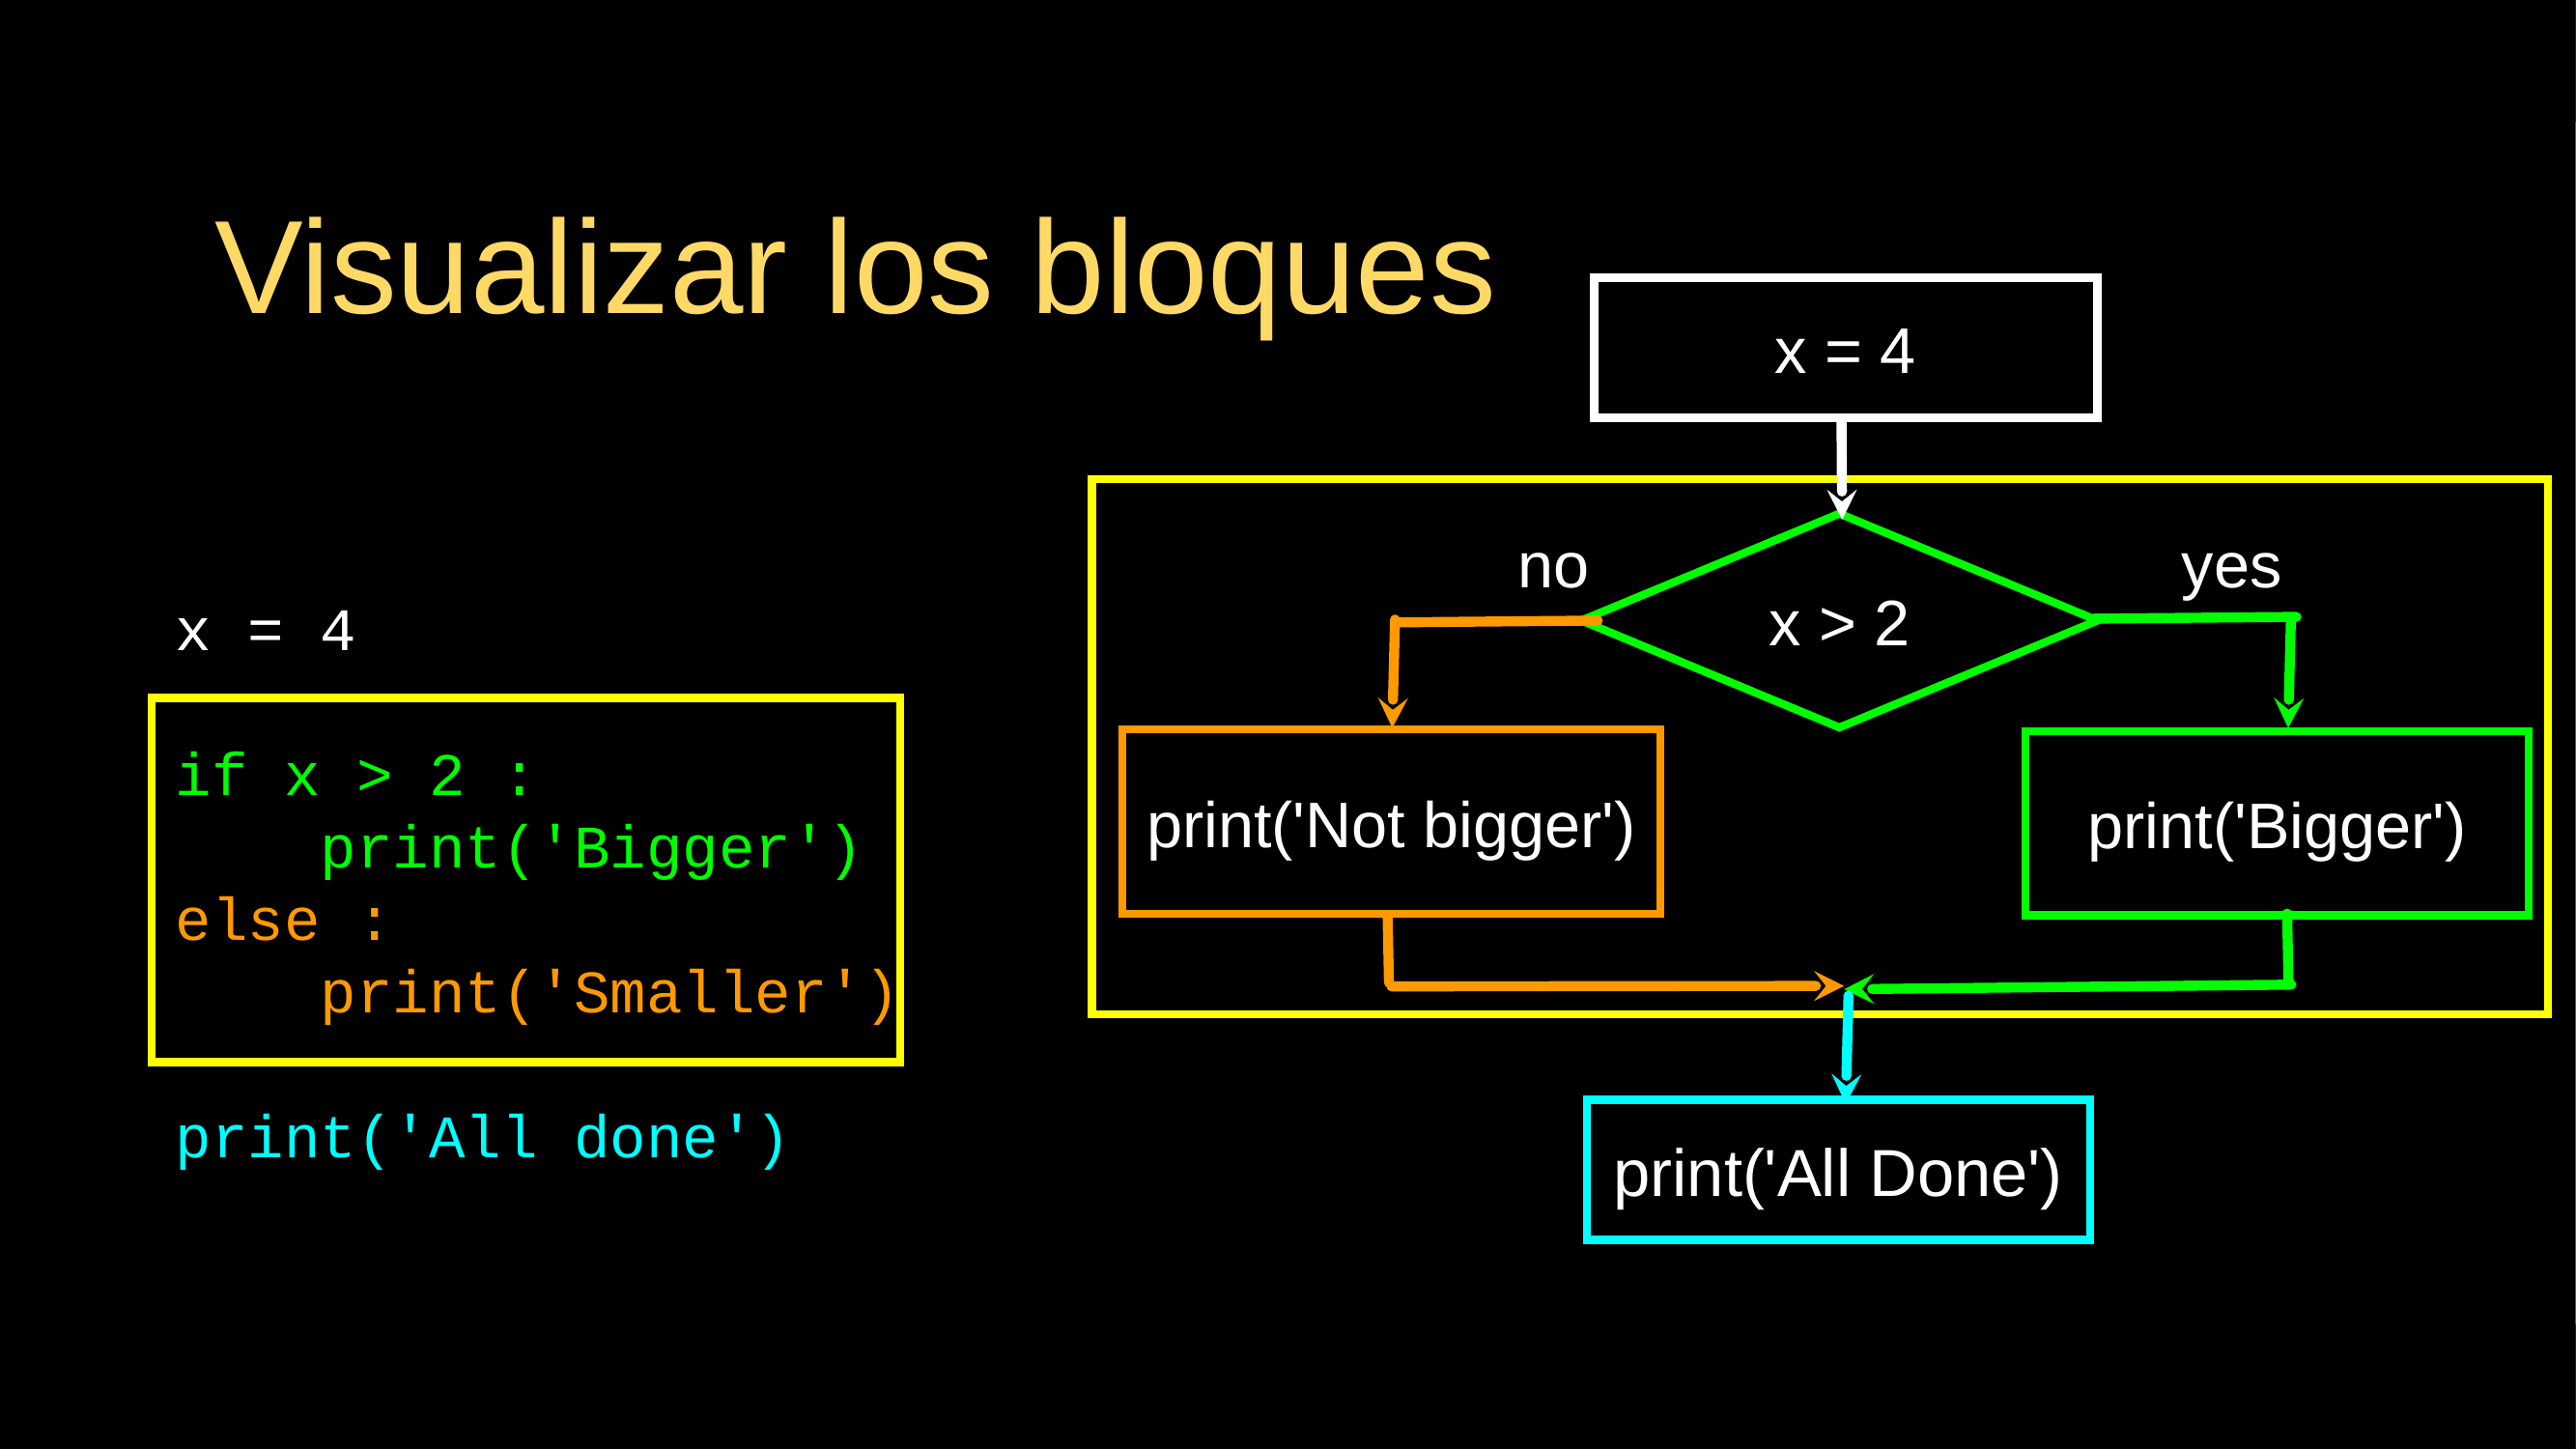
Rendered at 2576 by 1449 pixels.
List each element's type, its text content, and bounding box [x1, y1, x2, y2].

text_box no [1514, 522, 1594, 604]
text_box print('Not bigger') [1121, 728, 1660, 914]
text_box x = 4 if x > 2 : print('Bigger') else : print('Smaller') print('All done') [175, 562, 939, 1198]
text_box x = 4 [1594, 277, 2098, 418]
text_box print('All Done') [1586, 1099, 2090, 1240]
text_box print('Bigger') [2025, 730, 2530, 916]
text_box yes [2167, 522, 2297, 604]
text_box x > 2 [1594, 514, 2092, 728]
title Visualizar los bloques [183, 118, 1529, 403]
